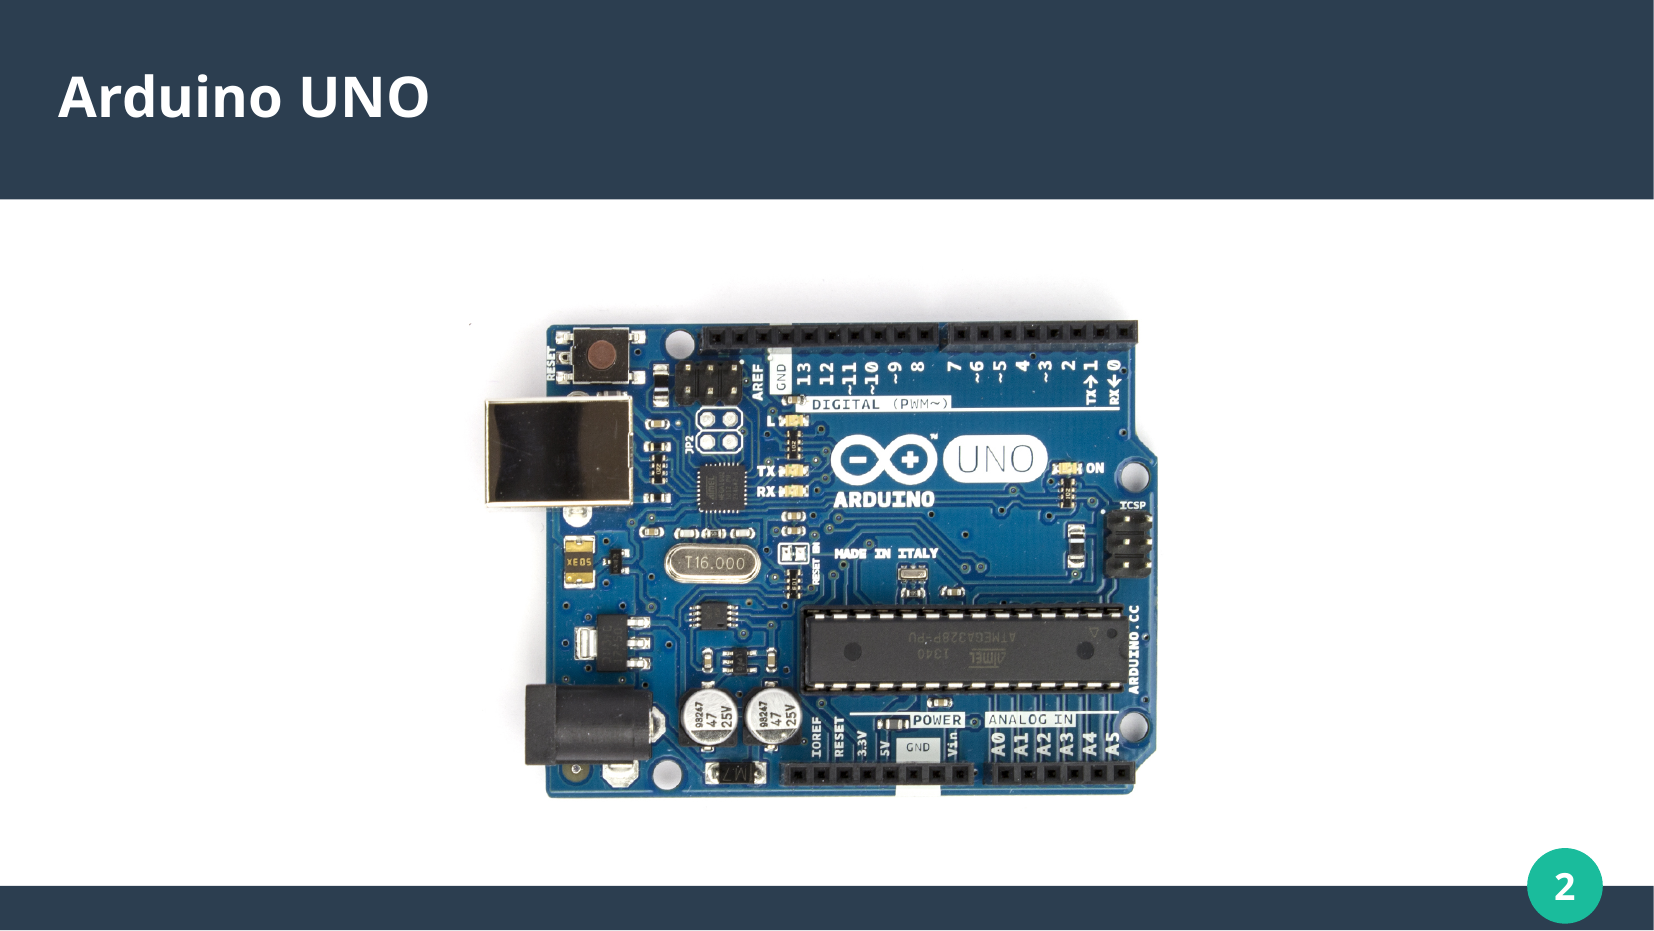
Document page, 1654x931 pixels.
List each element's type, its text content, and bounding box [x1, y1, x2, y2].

picture [384, 265, 1270, 848]
title Arduino UNO [59, 37, 1595, 156]
